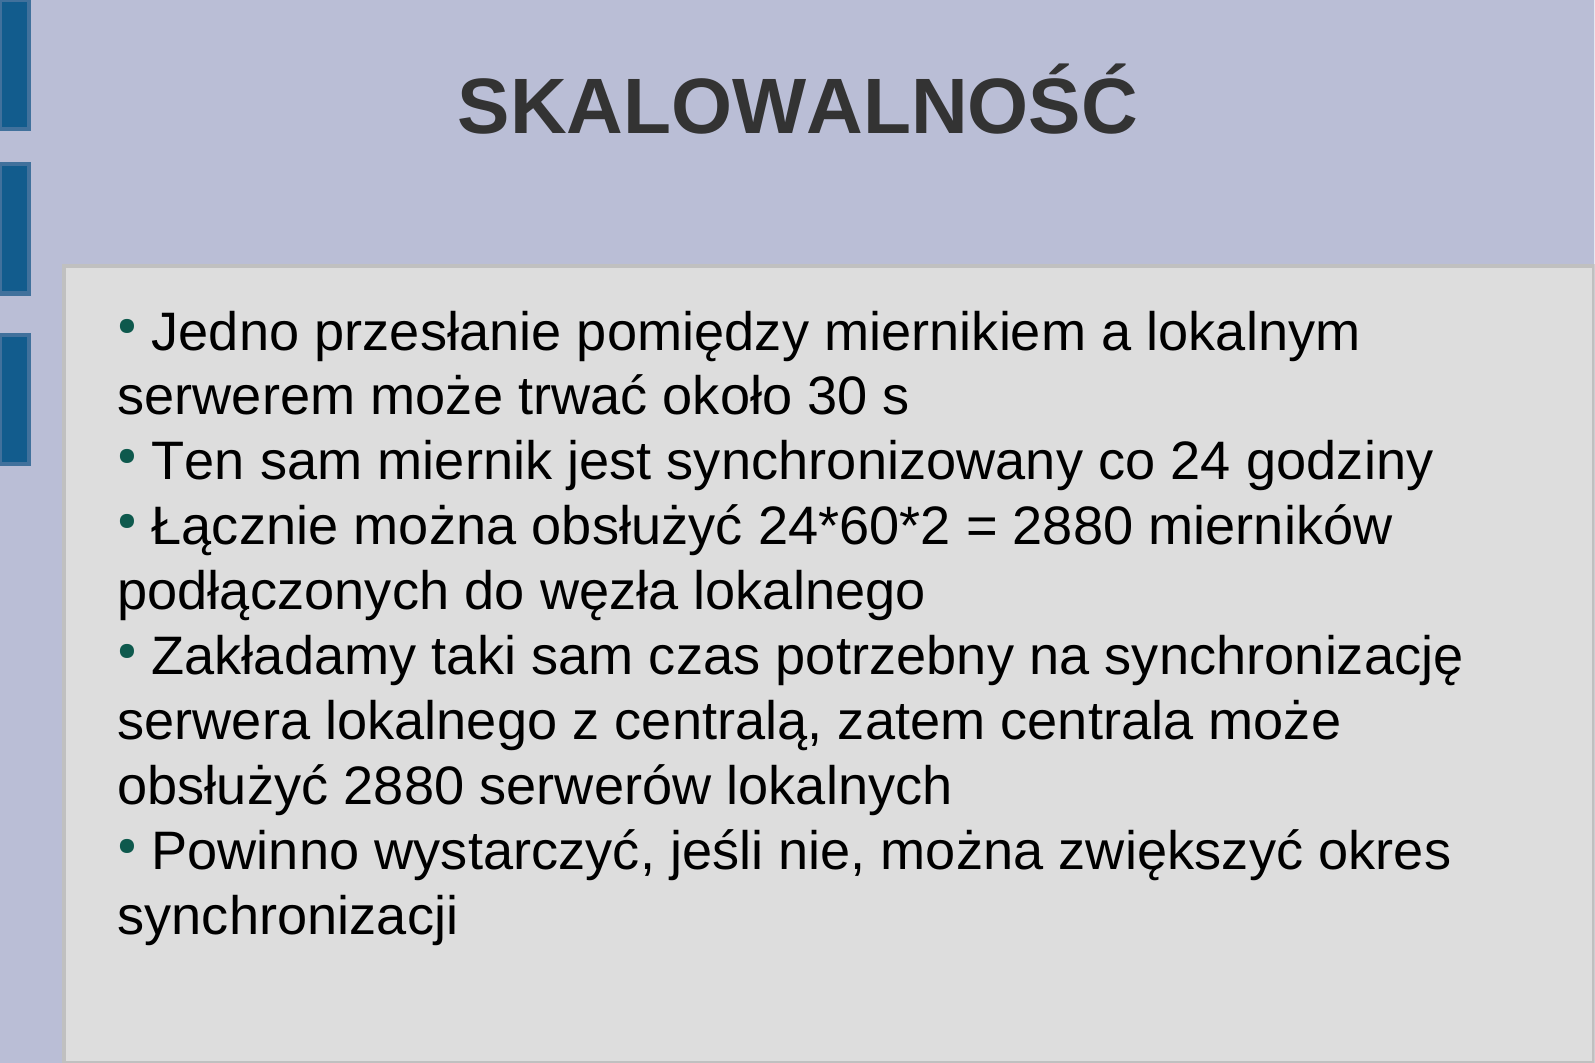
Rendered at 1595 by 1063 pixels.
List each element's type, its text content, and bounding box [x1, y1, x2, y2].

title SKALOWALNOŚĆ [117, 13, 1479, 191]
list Jedno przesłanie pomiędzy miernikiem a lokalnym serwerem może trwać około 30 s Ten sam miernik jest synchronizowany co 24 godziny Łącznie można obsłużyć 24*60*2 = 2880 mierników podłączonych do węzła lokalnego Zakładamy taki sam czas potrzebny na synchronizację serwera lokalnego z centralą, zatem centrala może obsłużyć 2880 serwerów lokalnych Powinno wystarczyć, jeśli nie, można zwiększyć okres synchronizacji [117, 295, 1512, 957]
